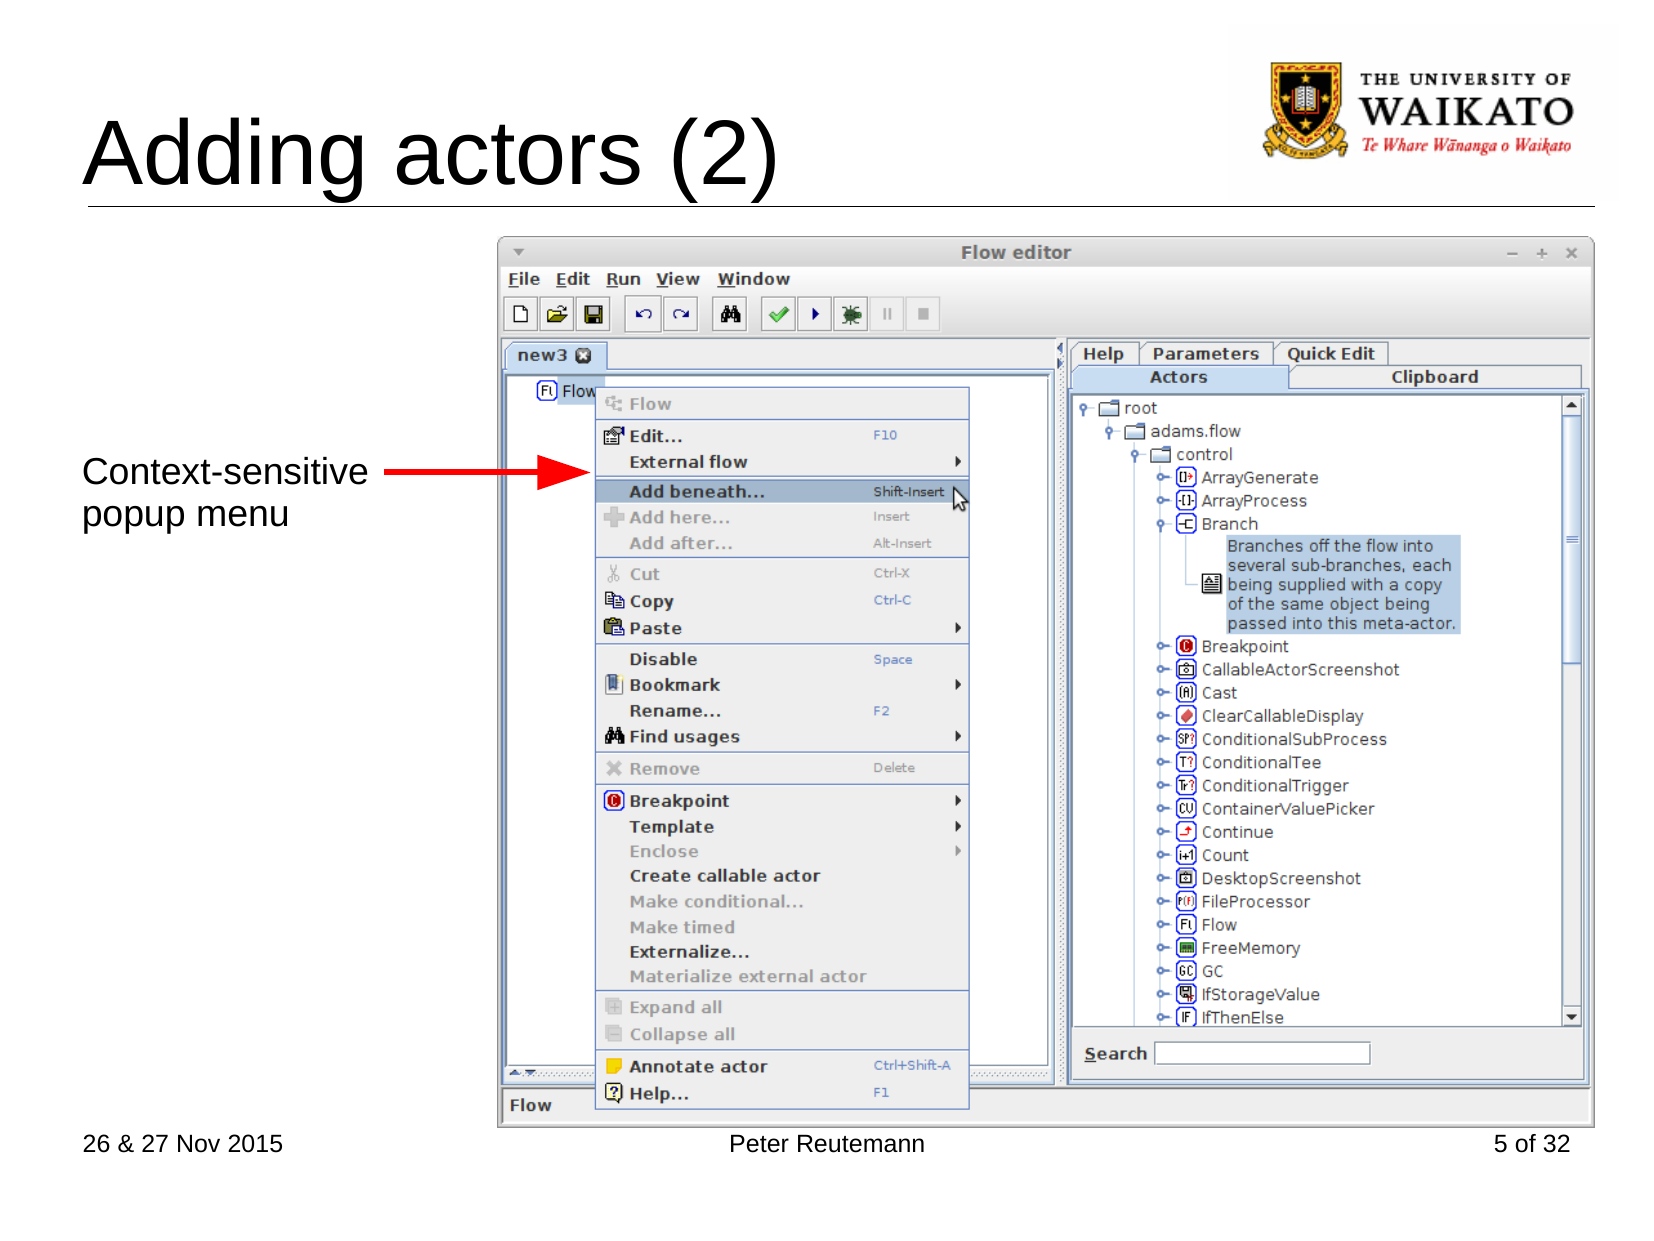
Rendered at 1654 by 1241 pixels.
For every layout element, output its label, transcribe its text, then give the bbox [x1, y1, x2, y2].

picture [497, 236, 1595, 1128]
text_box Context-sensitive popup menu [67, 442, 384, 542]
picture [1228, 24, 1619, 201]
title Adding actors (2) [82, 49, 1571, 257]
